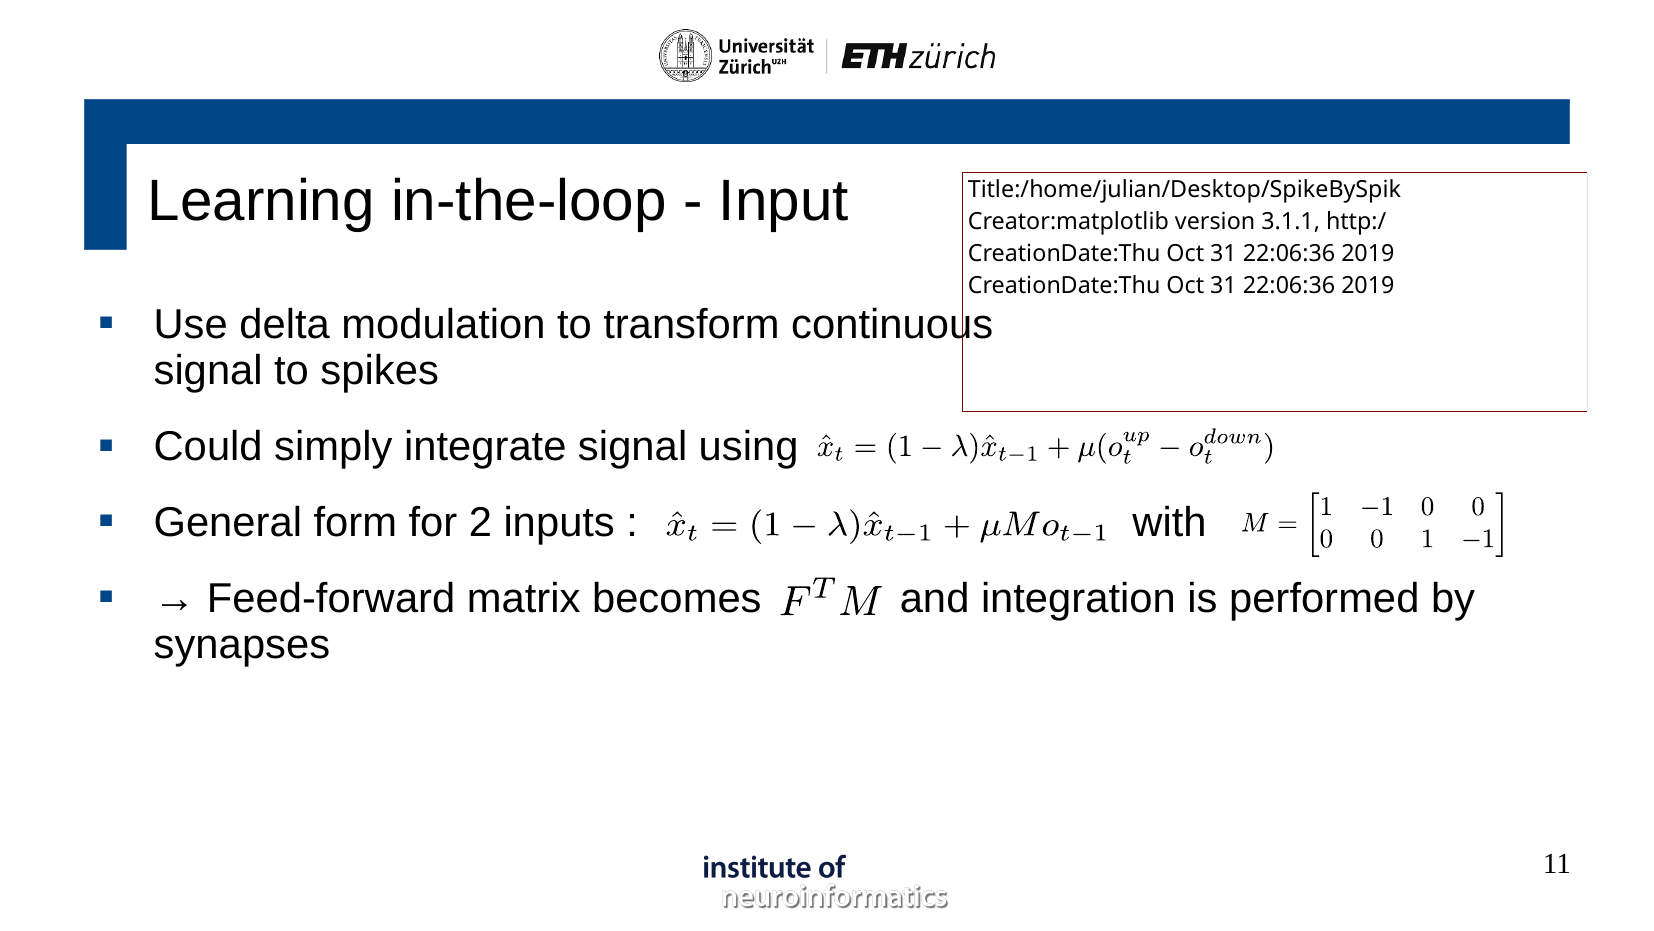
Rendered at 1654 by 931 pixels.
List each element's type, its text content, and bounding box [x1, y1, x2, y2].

text_box [863, 520, 883, 536]
text_box [998, 447, 1006, 461]
text_box [822, 434, 831, 440]
text_box [1421, 497, 1434, 516]
text_box [1204, 450, 1212, 464]
text_box [952, 434, 968, 457]
text_box [1060, 525, 1070, 541]
text_box [1371, 529, 1383, 548]
text_box [1229, 433, 1245, 444]
text_box [869, 511, 880, 517]
text_box [1042, 520, 1059, 536]
text_box [840, 586, 883, 616]
text_box [1108, 442, 1123, 457]
text_box [970, 432, 978, 464]
text_box [981, 442, 997, 457]
text_box [1264, 432, 1273, 464]
title Learning in-the-loop - Input [147, 159, 1175, 243]
text_box [1472, 497, 1484, 516]
text_box [1123, 431, 1136, 442]
text_box [1096, 524, 1106, 541]
text_box [1217, 433, 1228, 444]
text_box [817, 442, 833, 457]
text_box [1312, 492, 1320, 557]
text_box [780, 586, 811, 616]
text_box [985, 434, 994, 440]
text_box [1204, 428, 1216, 444]
text_box [1028, 446, 1037, 461]
text_box [1136, 431, 1149, 446]
text_box [1247, 433, 1261, 444]
text_box [1048, 438, 1069, 459]
text_box [813, 577, 836, 598]
picture [659, 29, 995, 82]
text_box [1123, 450, 1131, 464]
text_box [687, 525, 697, 541]
text_box [1189, 442, 1203, 457]
text_box [1241, 513, 1269, 532]
text_box [1321, 497, 1331, 516]
text_box [766, 512, 779, 536]
text_box [1098, 432, 1106, 464]
text_box [920, 524, 931, 541]
text_box [1495, 492, 1503, 557]
text_box [944, 515, 970, 539]
picture [960, 170, 1588, 412]
text_box [752, 509, 762, 544]
text_box [884, 525, 894, 541]
text_box [1078, 442, 1095, 463]
picture [702, 852, 951, 911]
text_box [1423, 529, 1433, 548]
text_box [900, 435, 911, 456]
text_box [828, 511, 847, 536]
text_box [1320, 529, 1332, 548]
text_box [1484, 529, 1494, 548]
text_box [672, 511, 683, 517]
text_box [888, 432, 897, 464]
text_box [1003, 511, 1041, 536]
text_box [980, 520, 1001, 543]
text_box [1382, 497, 1392, 516]
text_box [666, 520, 686, 536]
text_box [850, 509, 859, 544]
text_box [835, 447, 843, 461]
list Use delta modulation to transform continuous signal to spikes Could simply integrate signal using General form for 2 inputs : with → Feed-forward matrix becomes and integration is performed by synapses [82, 300, 1571, 840]
